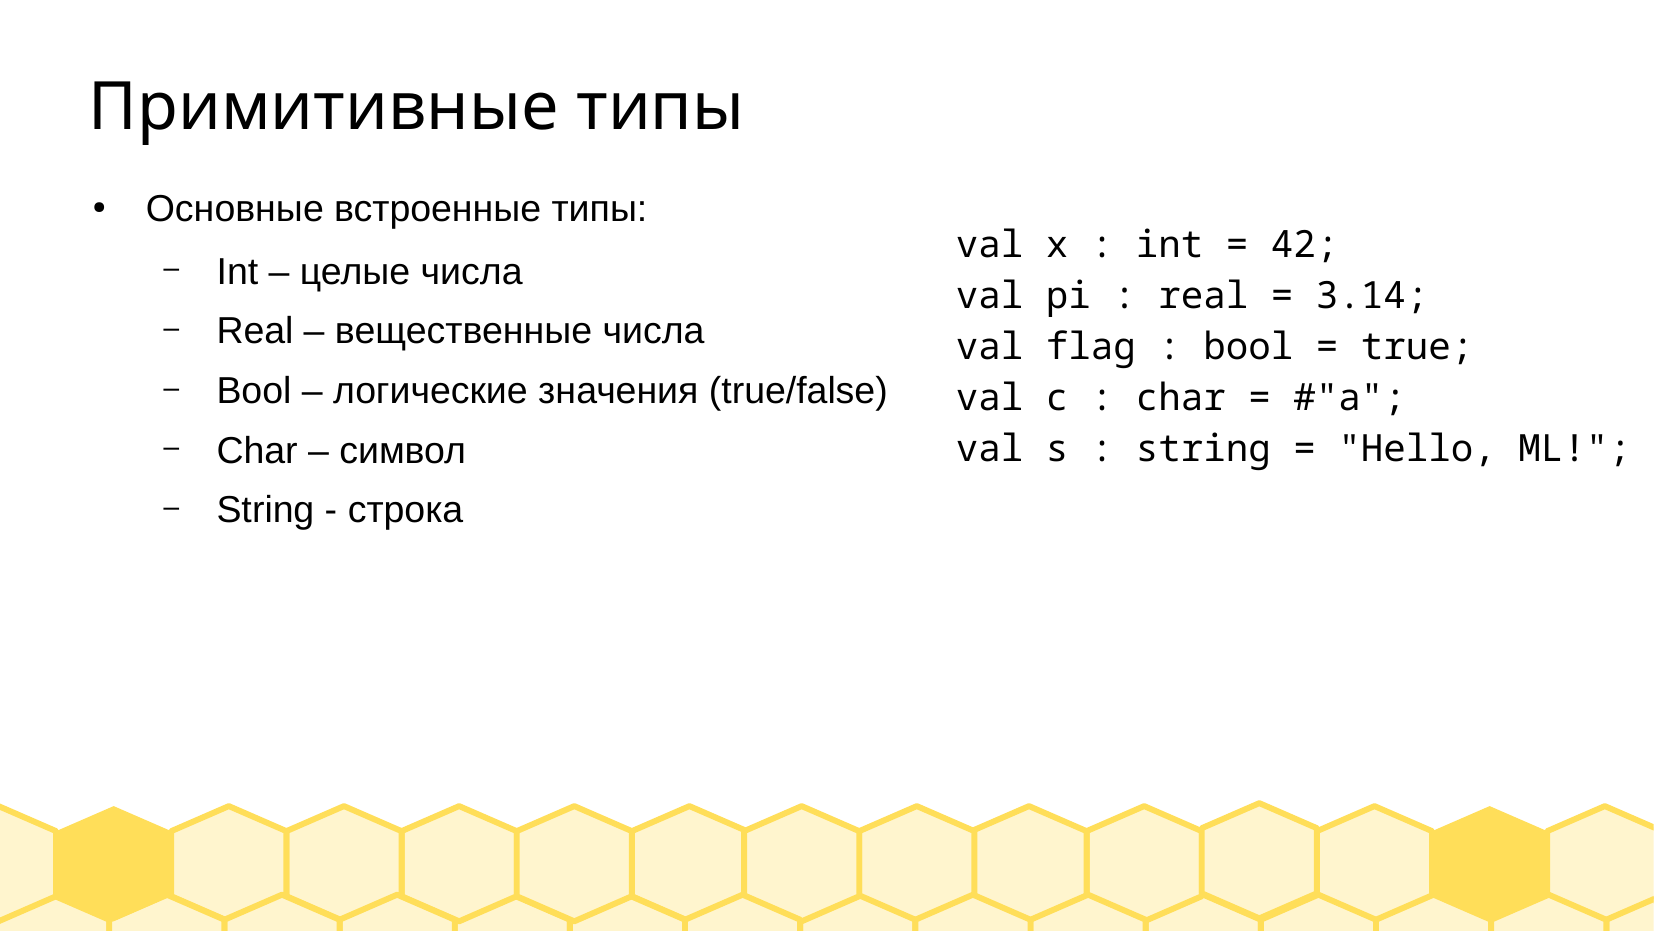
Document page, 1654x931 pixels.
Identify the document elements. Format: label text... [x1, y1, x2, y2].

text_box val x : int = 42; val pi : real = 3.14; val flag : bool = true; val c : char = #"a"; val s : string = "Hello, ML!"; [941, 210, 1654, 451]
title Примитивные типы [88, 29, 1565, 178]
list Основные встроенные типы: Int – целые числа Real – вещественные числа Bool – логические значения (true/false) Char – символ String - строка [75, 187, 1552, 719]
